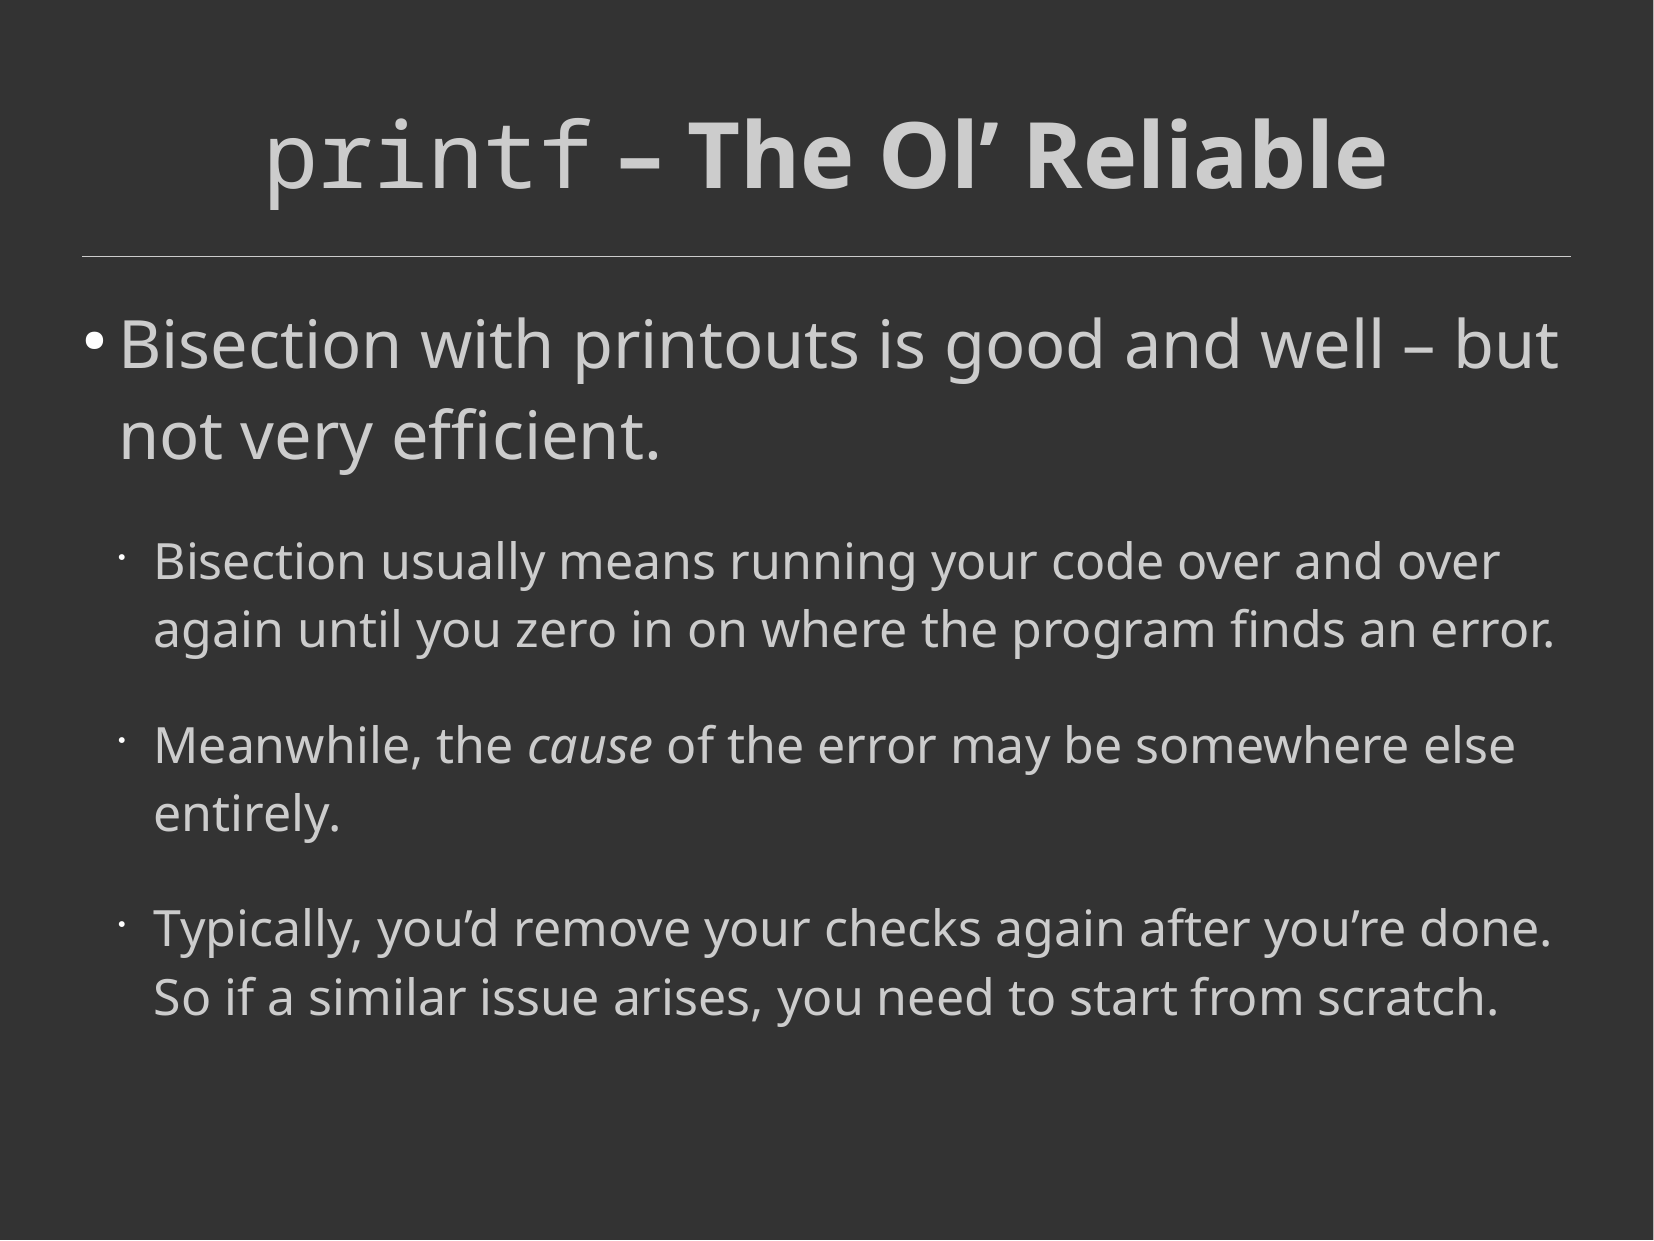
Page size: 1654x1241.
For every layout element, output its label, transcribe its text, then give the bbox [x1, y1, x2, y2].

subtitle Bisection with printouts is good and well – but not very efficient. Bisection usually means running your code over and over again until you zero in on where the program finds an error. Meanwhile, the cause of the error may be somewhere else entirely. Typically, you’d remove your checks again after you’re done. So if a similar issue arises, you need to start from scratch. [82, 296, 1571, 1168]
title printf – The Ol’ Reliable [82, 49, 1571, 257]
